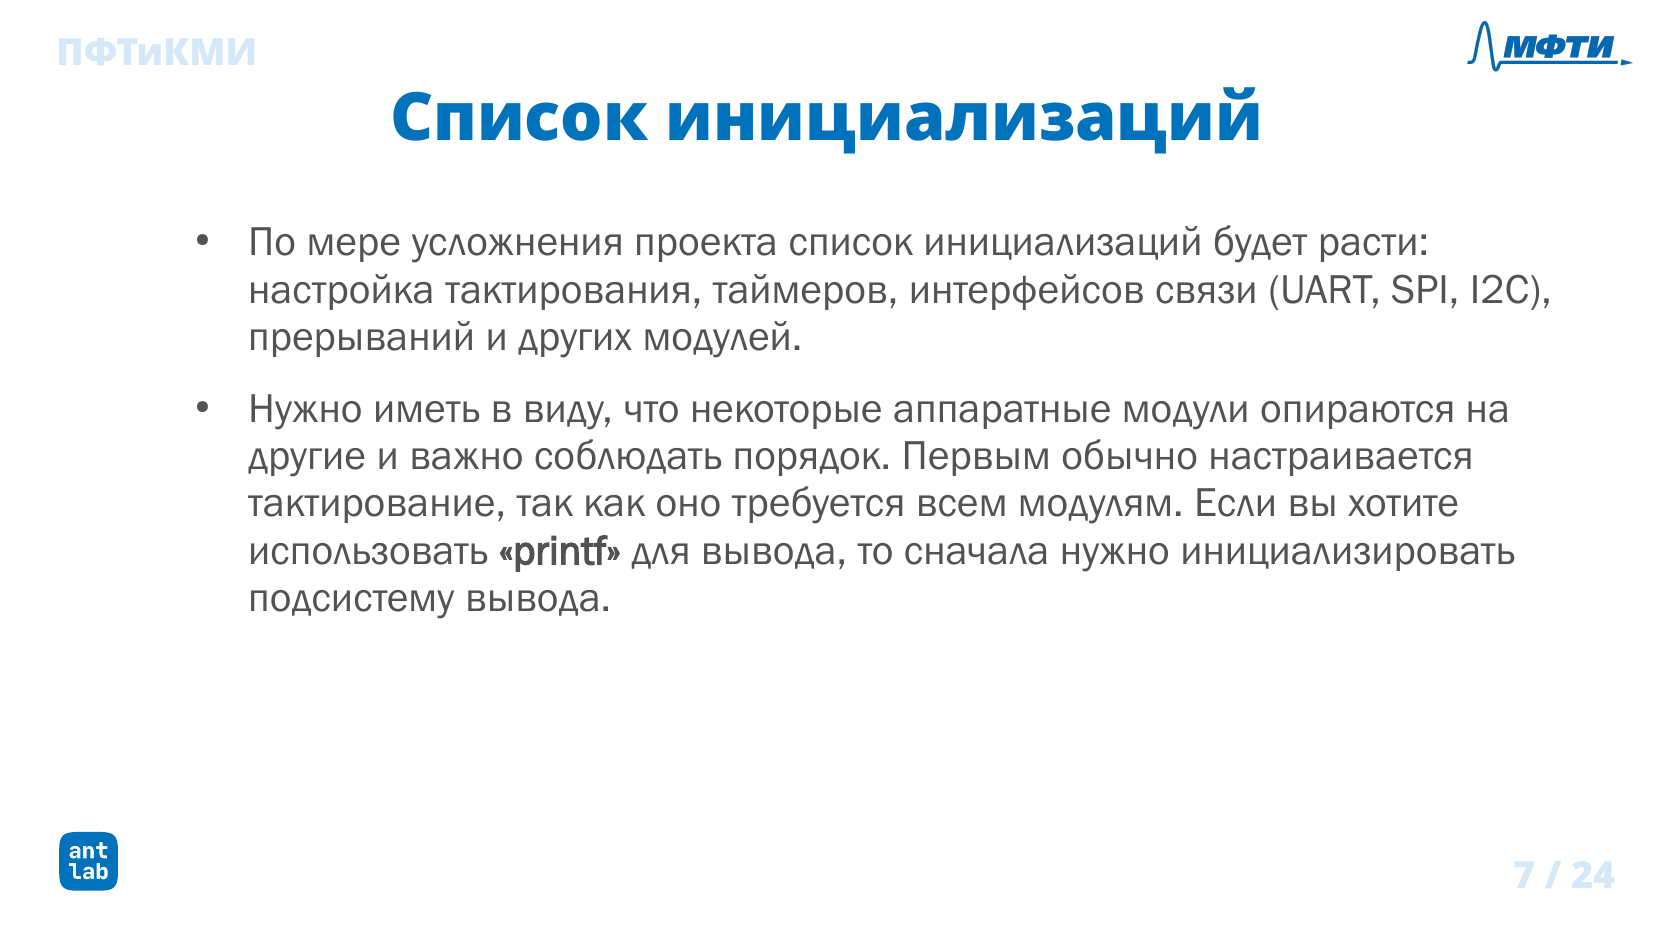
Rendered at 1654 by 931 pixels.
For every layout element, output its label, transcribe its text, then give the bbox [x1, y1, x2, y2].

title Список инициализаций [82, 20, 1571, 209]
picture [1446, 0, 1654, 93]
list По мере усложнения проекта список инициализаций будет расти: настройка тактирования, таймеров, интерфейсов связи (UART, SPI, I2C), прерываний и других модулей. Нужно иметь в виду, что некоторые аппаратные модули опираются на другие и важно соблюдать порядок. Первым обычно настраивается тактирование, так как оно требуется всем модулям. Если вы хотите использовать «printf» для вывода, то сначала нужно инициализировать подсистему вывода. [177, 217, 1571, 758]
